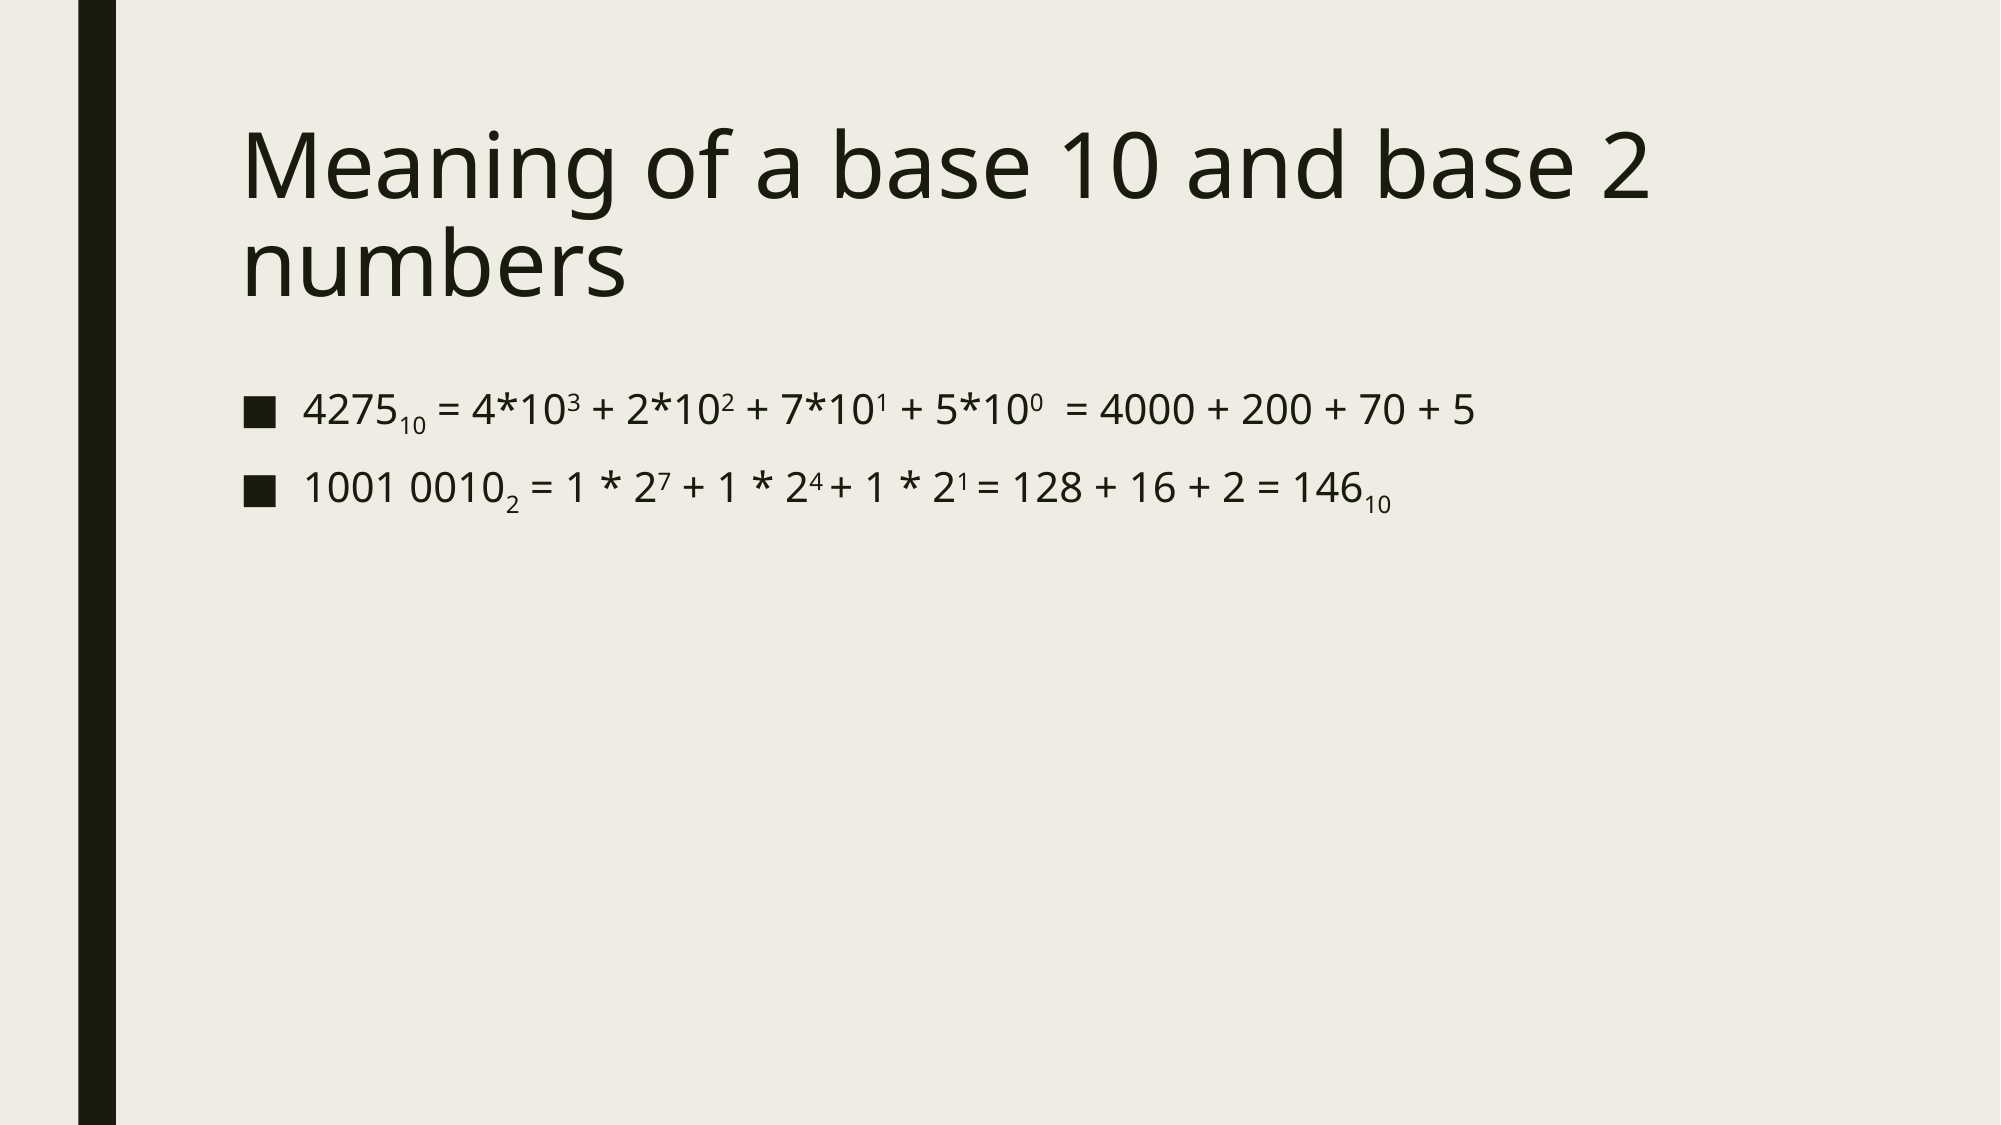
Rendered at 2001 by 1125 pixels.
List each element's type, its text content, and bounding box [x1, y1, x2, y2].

list 427510 = 4*103 + 2*102 + 7*101 + 5*100 = 4000 + 200 + 70 + 5 1001 00102 = 1 * 27 + 1 * 24 + 1 * 21 = 128 + 16 + 2 = 14610 [225, 375, 1800, 963]
title Meaning of a base 10 and base 2 numbers [225, 112, 1800, 357]
